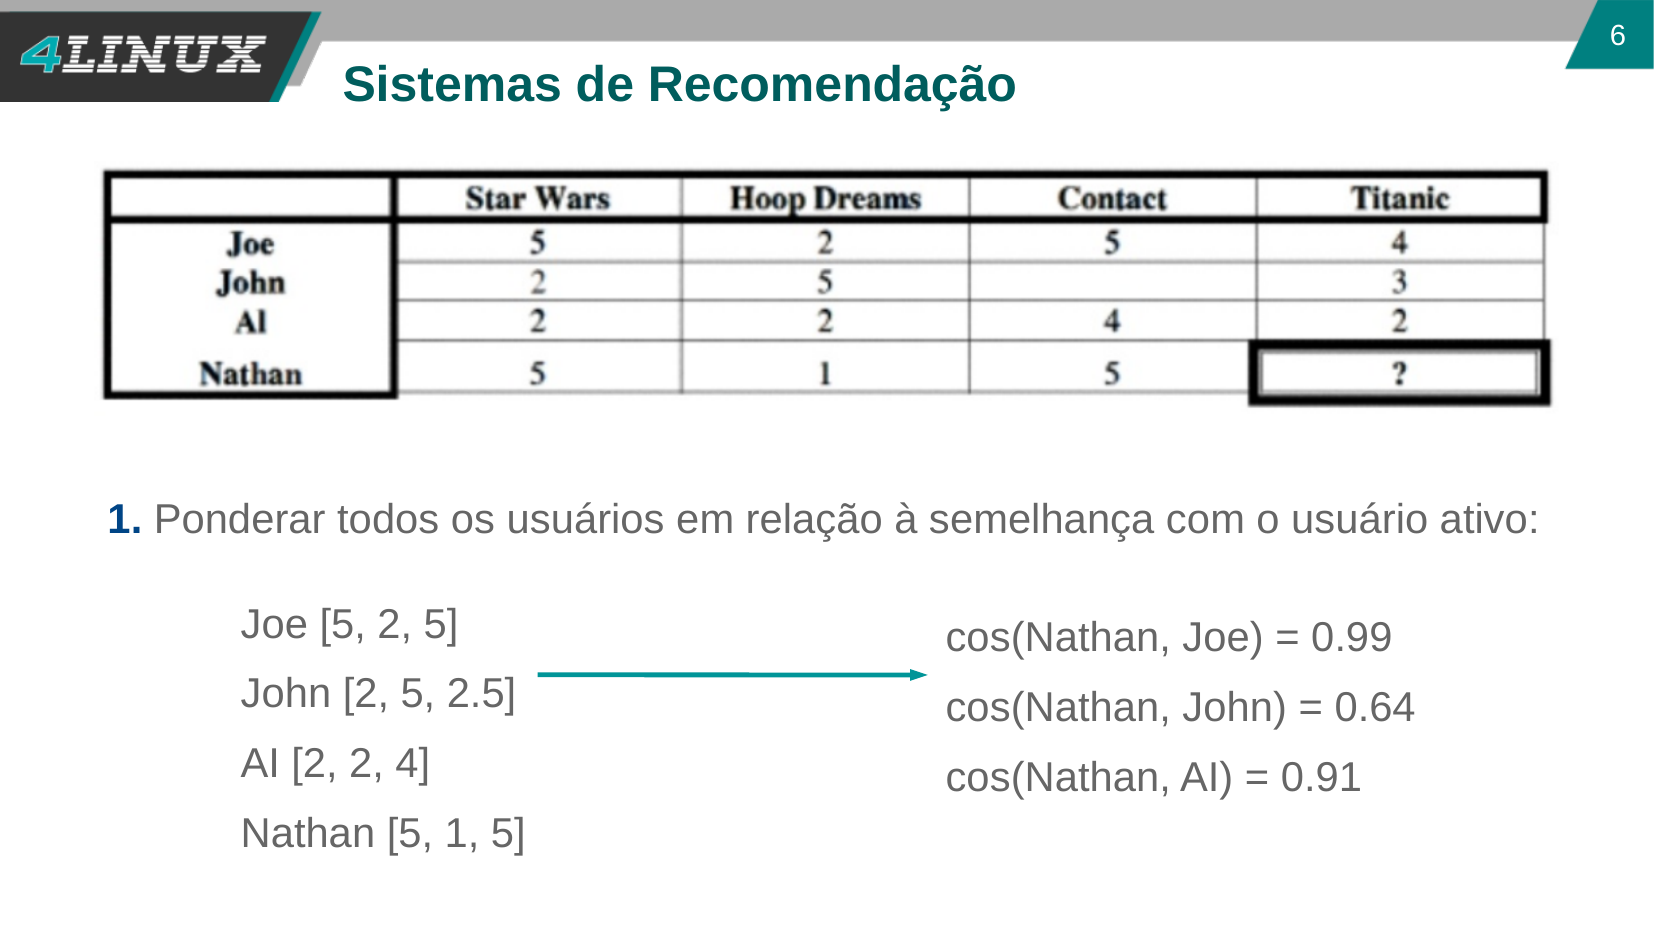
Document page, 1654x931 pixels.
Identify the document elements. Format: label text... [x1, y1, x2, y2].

text_box 1. Ponderar todos os usuários em relação à semelhança com o usuário ativo: [92, 464, 1593, 613]
picture [94, 161, 1559, 416]
title Sistemas de Recomendação [342, 52, 1630, 118]
picture [0, 0, 1654, 102]
text_box Joe [5, 2, 5] John [2, 5, 2.5] AI [2, 2, 4] Nathan [5, 1, 5] [225, 569, 541, 864]
text_box cos(Nathan, Joe) = 0.99 cos(Nathan, John) = 0.64 cos(Nathan, AI) = 0.91 [930, 583, 1471, 810]
